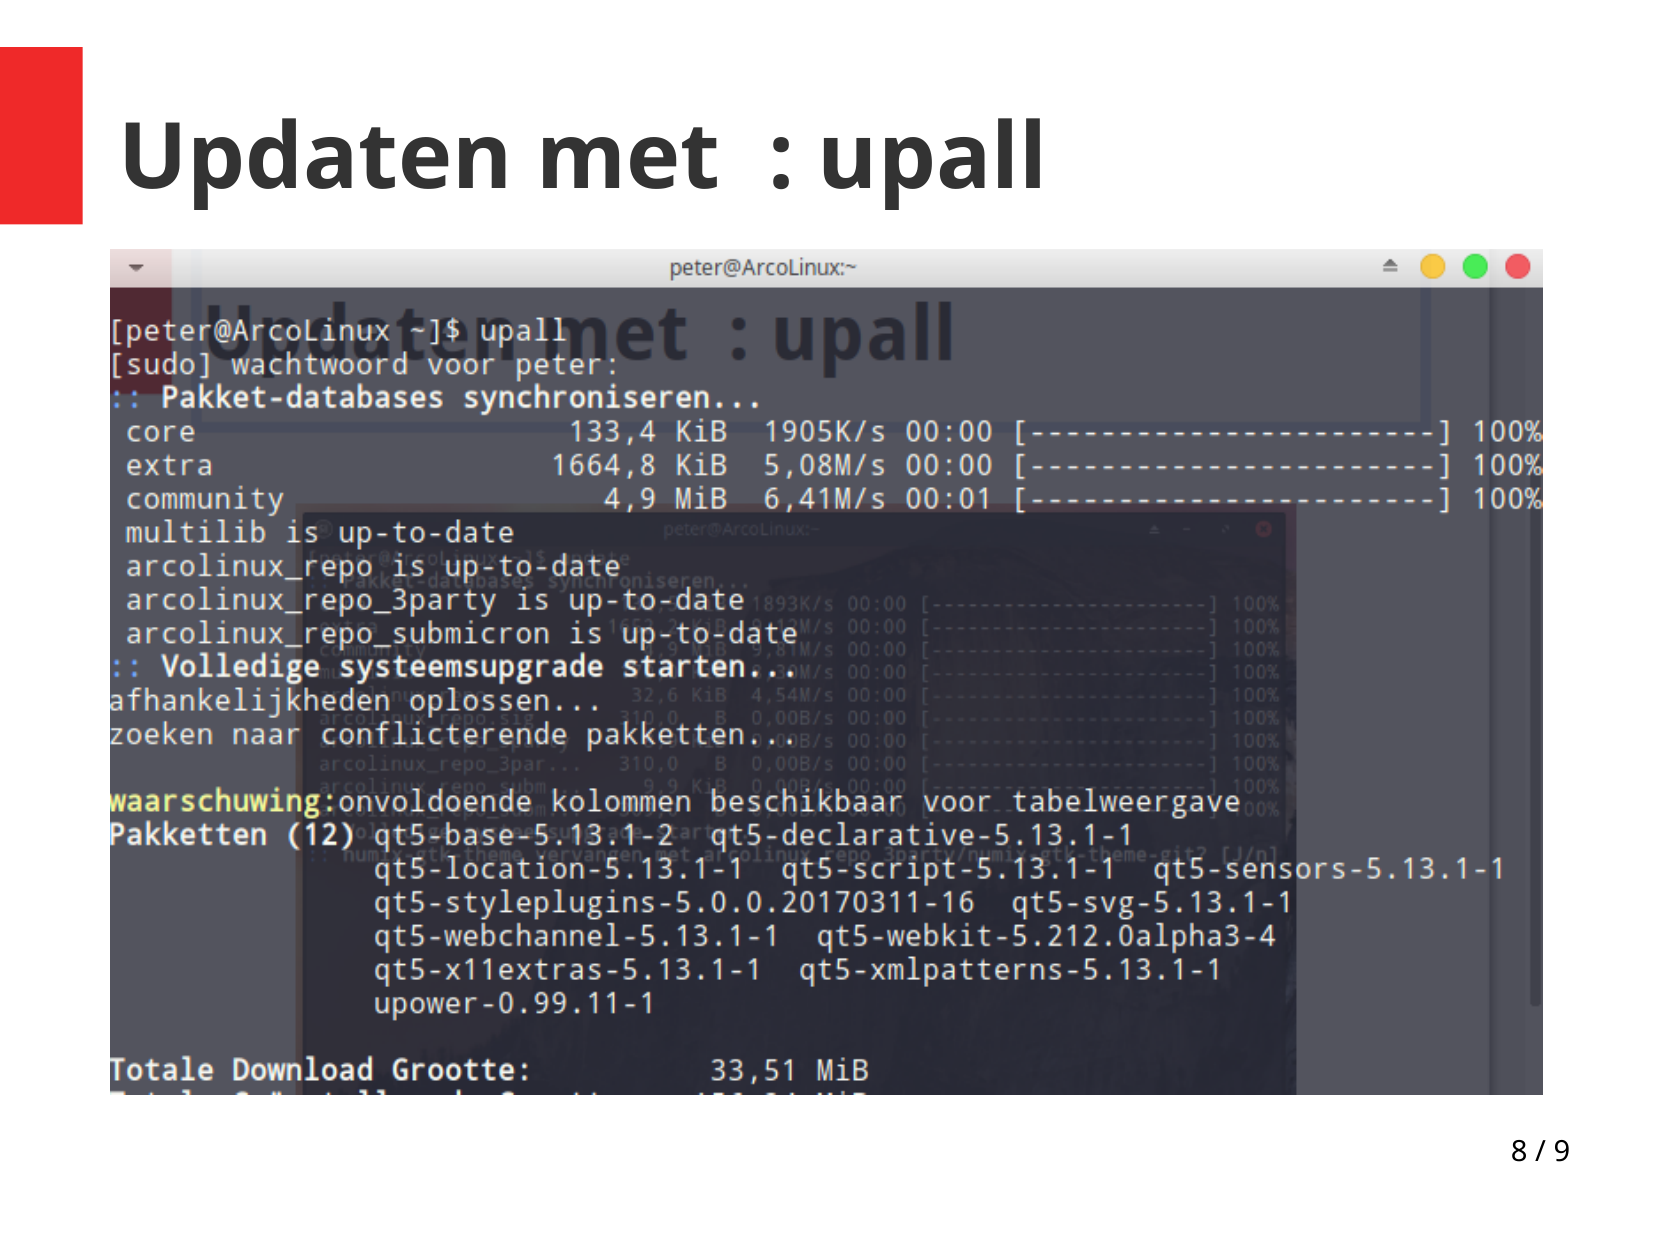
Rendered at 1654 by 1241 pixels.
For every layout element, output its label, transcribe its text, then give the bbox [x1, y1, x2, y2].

title Updaten met : upall [118, 49, 1571, 257]
picture [110, 249, 1543, 1096]
